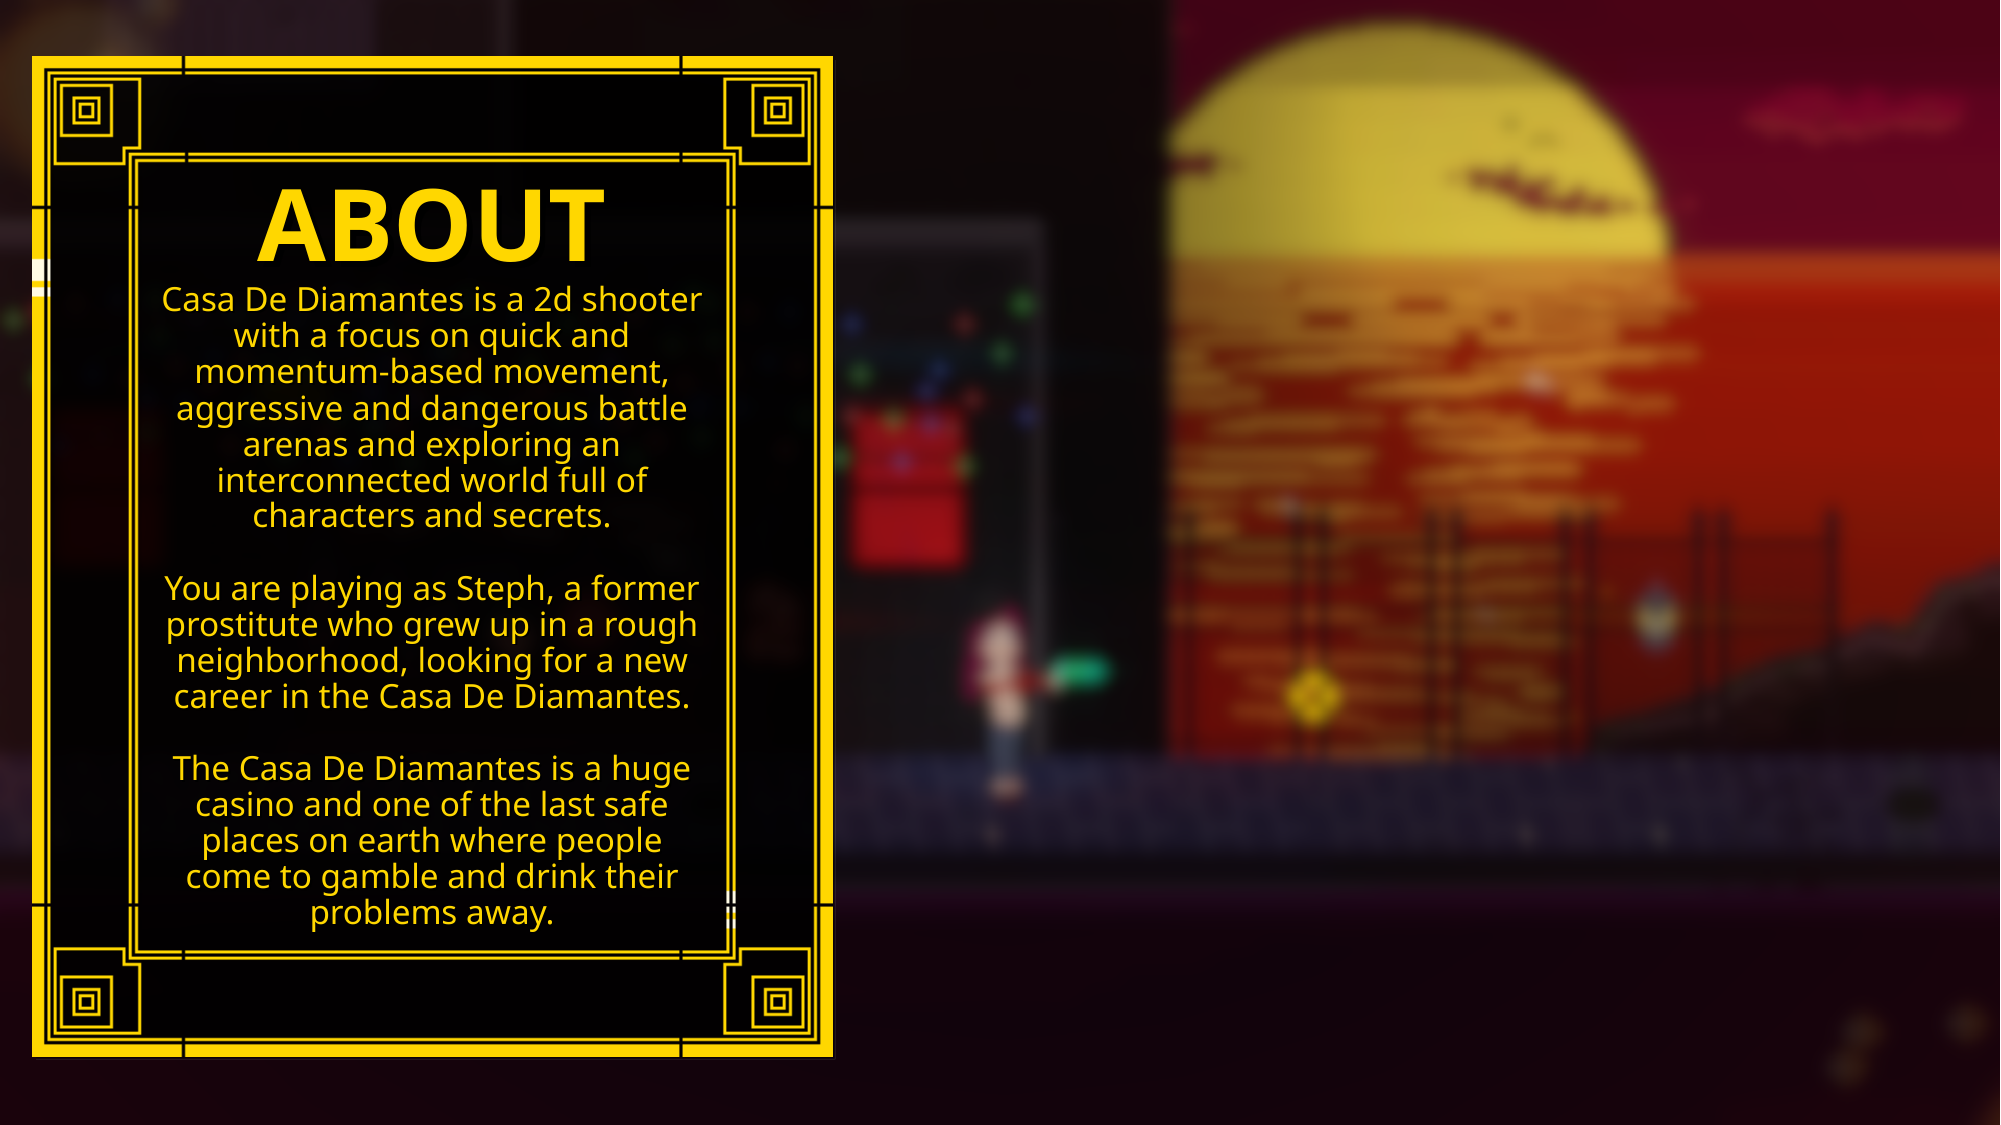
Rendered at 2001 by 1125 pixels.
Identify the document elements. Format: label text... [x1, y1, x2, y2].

picture [0, 0, 2000, 1125]
title ABOUT Casa De Diamantes is a 2d shooter with a focus on quick and momentum-based movement, aggressive and dangerous battle arenas and exploring an interconnected world full of characters and secrets. You are playing as Steph, a former prostitute who grew up in a rough neighborhood, looking for a new career in the Casa De Diamantes. The Casa De Diamantes is a huge casino and one of the last safe places on earth where people come to gamble and drink their problems away. [141, 167, 723, 946]
